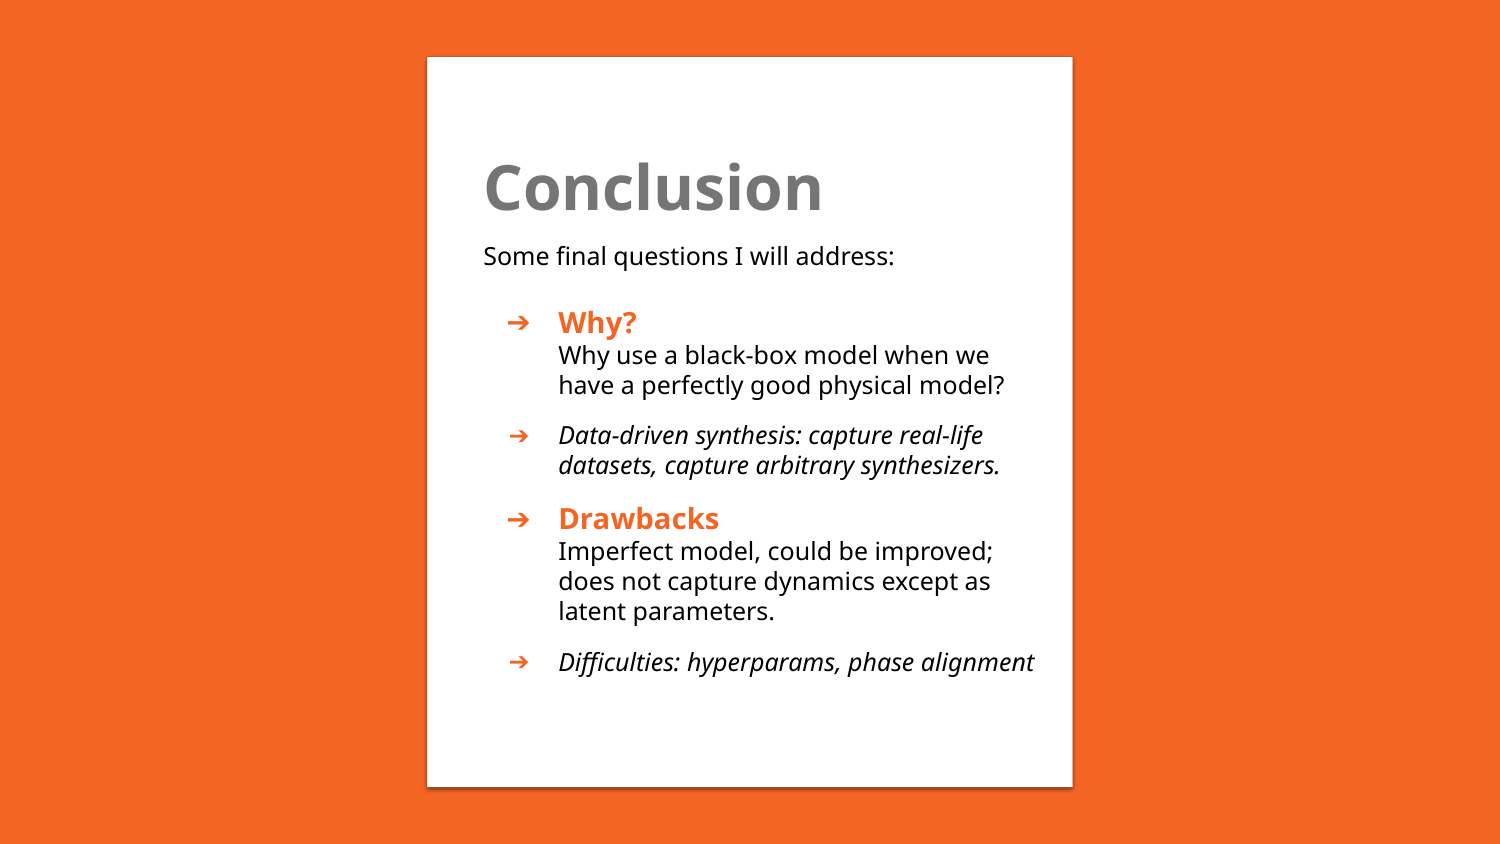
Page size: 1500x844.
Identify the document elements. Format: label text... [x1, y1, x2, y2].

list Some final questions I will address: Why? Why use a black-box model when we have a perfectly good physical model? Data-driven synthesis: capture real-life datasets, capture arbitrary synthesizers. Drawbacks Imperfect model, could be improved; does not capture dynamics except as latent parameters. Difficulties: hyperparams, phase alignment [468, 225, 1053, 772]
text_box Conclusion [468, 112, 1032, 225]
picture [401, 26, 1099, 817]
